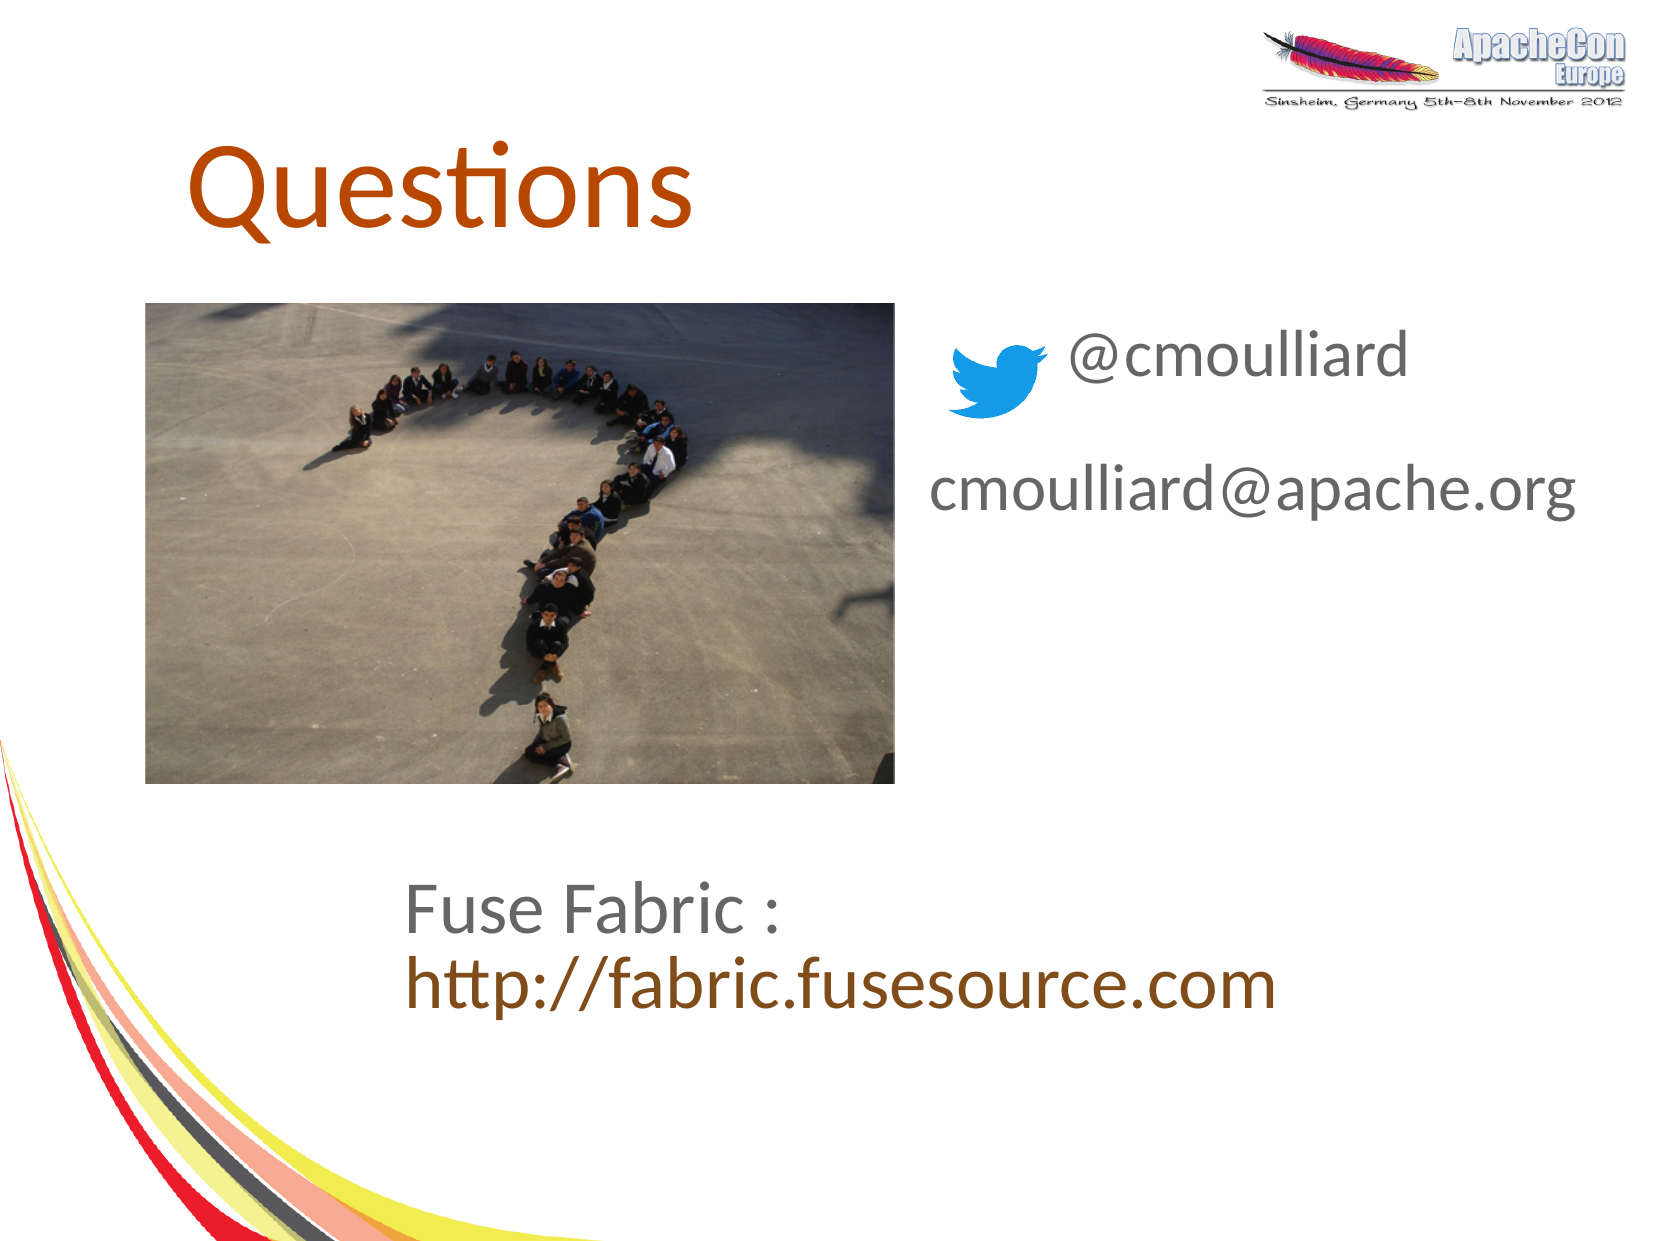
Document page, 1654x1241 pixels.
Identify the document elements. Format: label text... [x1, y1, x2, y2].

title Questions [126, 120, 1216, 273]
text_box Fuse Fabric : http://fabric.fusesource.com [390, 870, 1636, 1201]
picture [0, 0, 1654, 1241]
text_box @cmoulliard cmoulliard@apache.org [915, 319, 1636, 579]
